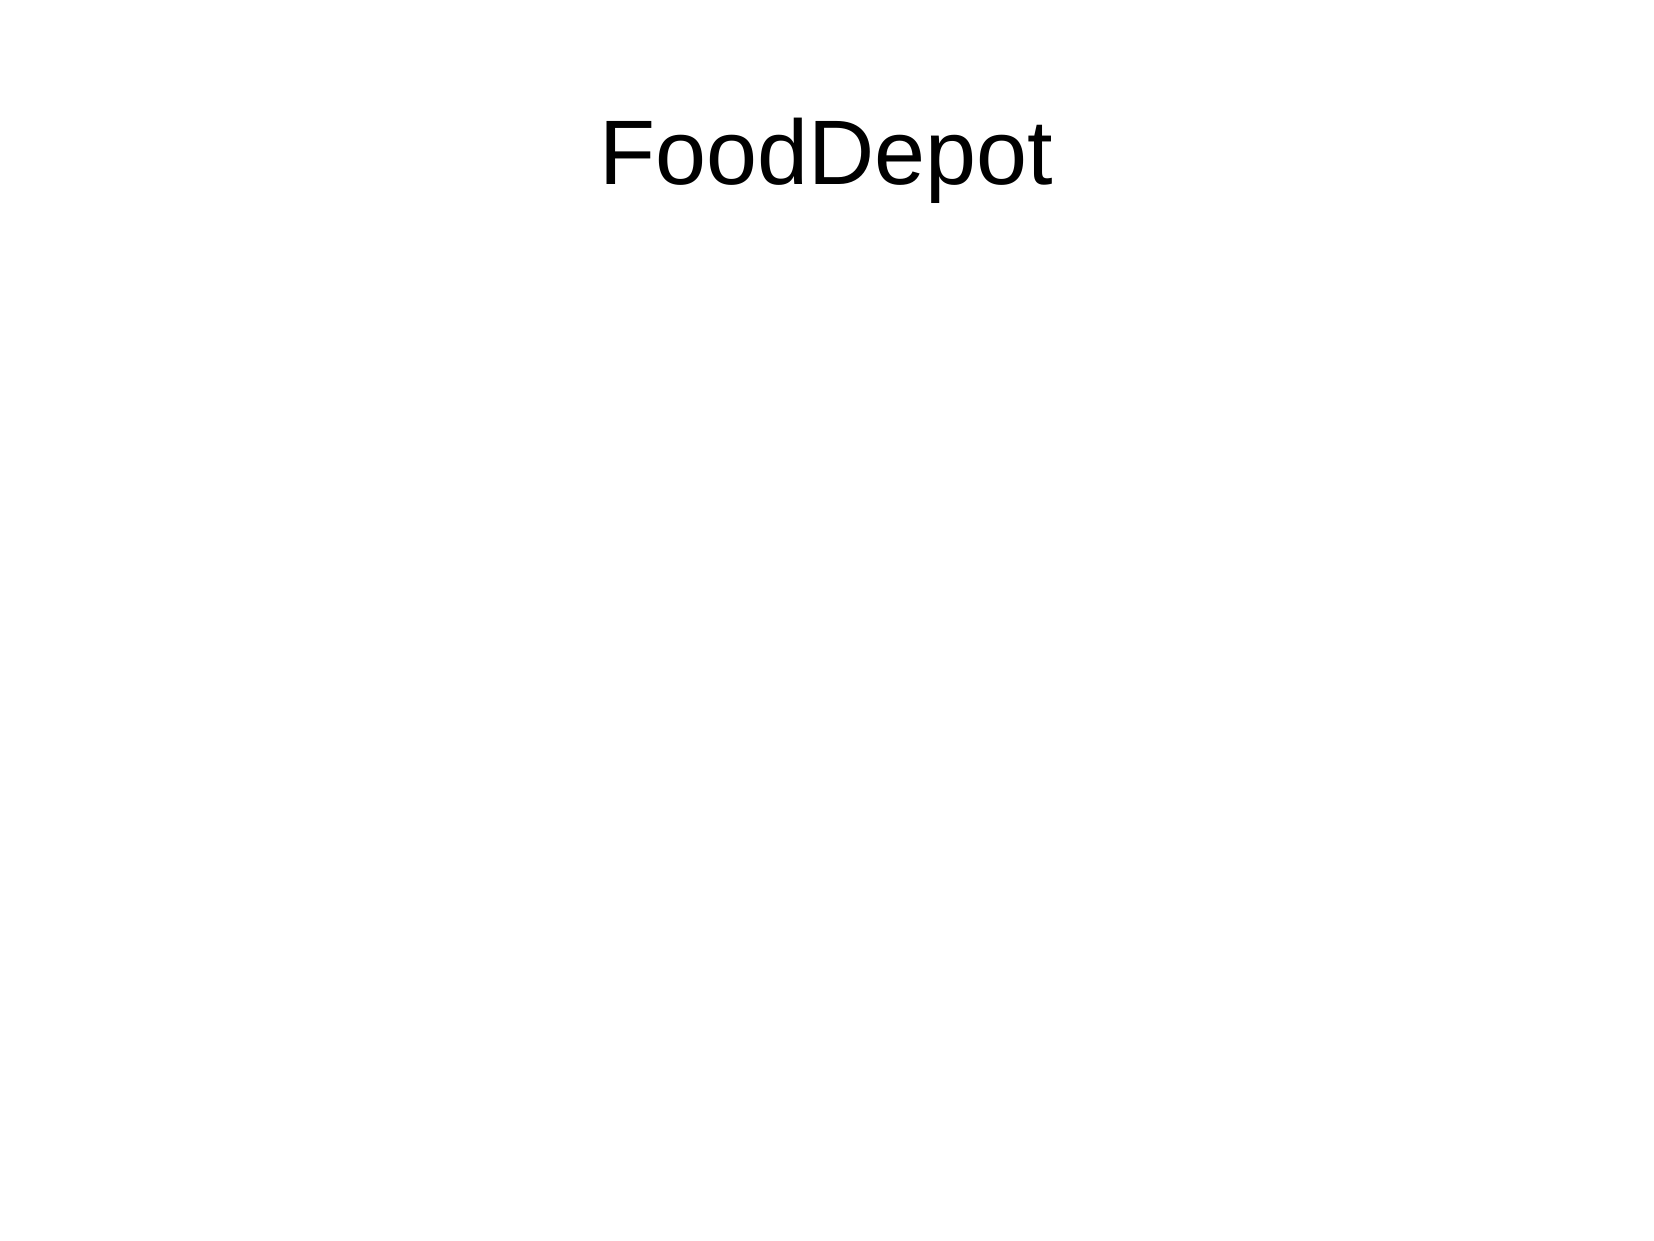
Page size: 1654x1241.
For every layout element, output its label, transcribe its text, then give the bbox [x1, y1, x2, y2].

title FoodDepot [82, 49, 1571, 257]
